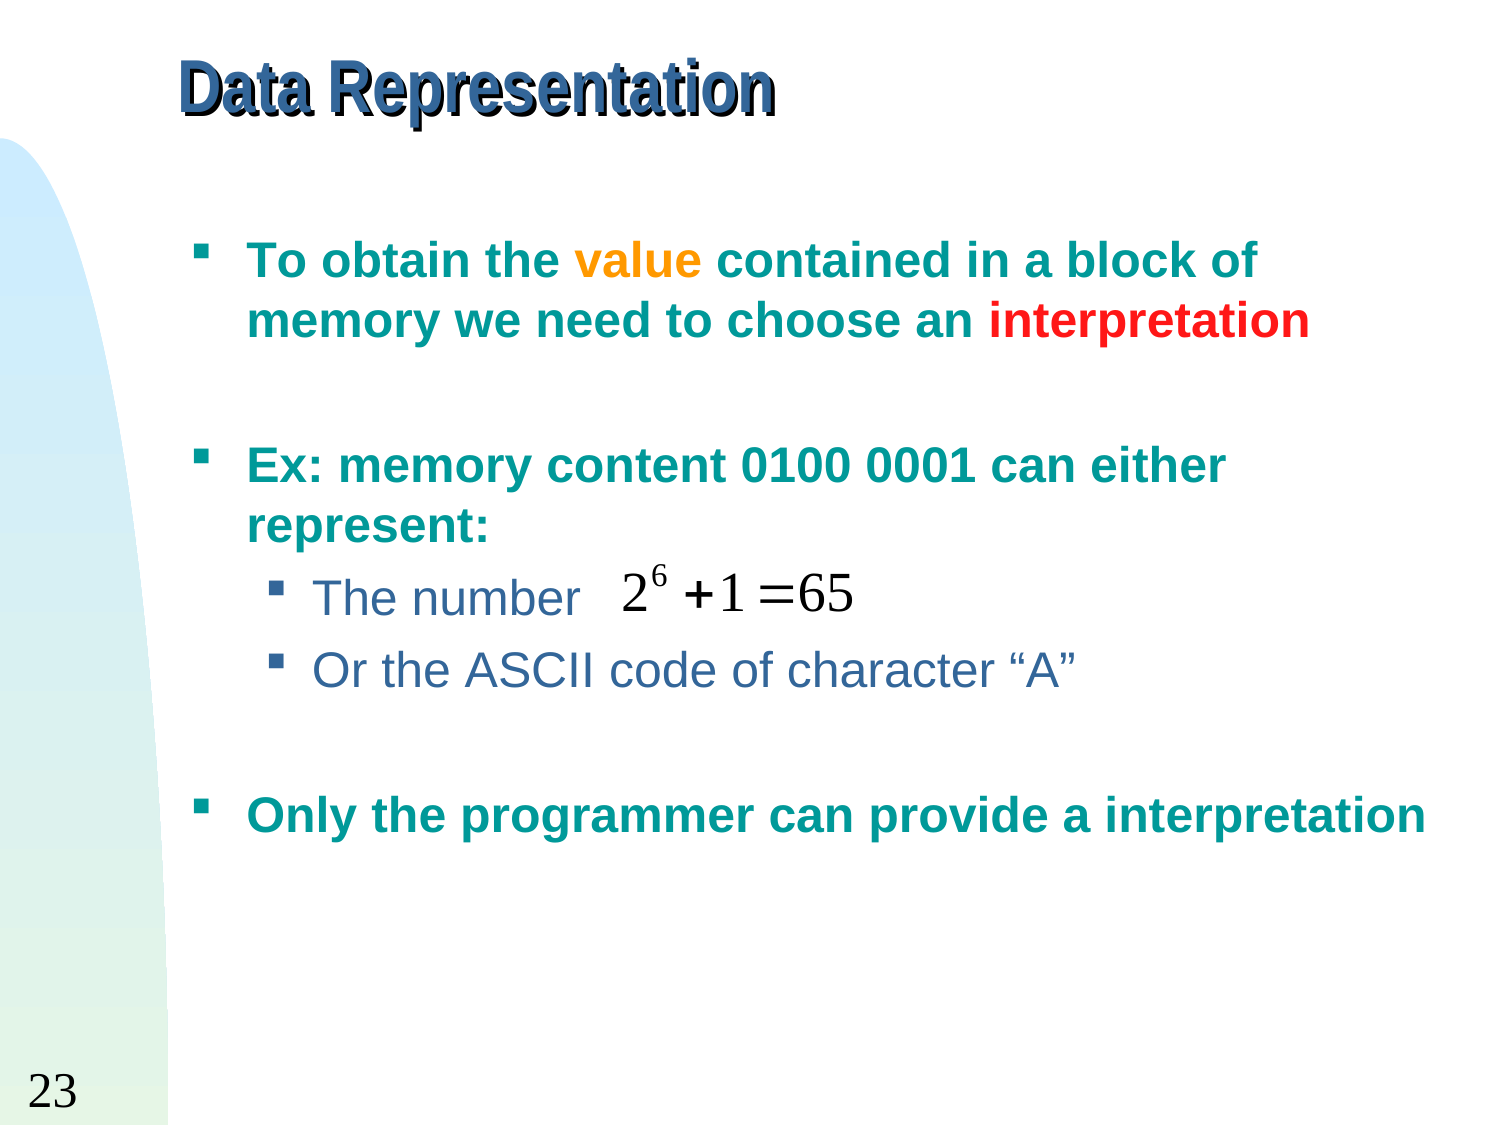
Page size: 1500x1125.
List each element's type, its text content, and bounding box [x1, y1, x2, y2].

list To obtain the value contained in a block of memory we need to choose an interpretation Ex: memory content 0100 0001 can either represent: The number Or the ASCII code of character “A” Only the programmer can provide a interpretation [174, 219, 1450, 925]
chart [612, 549, 863, 626]
title Data Representation [162, 24, 1456, 163]
